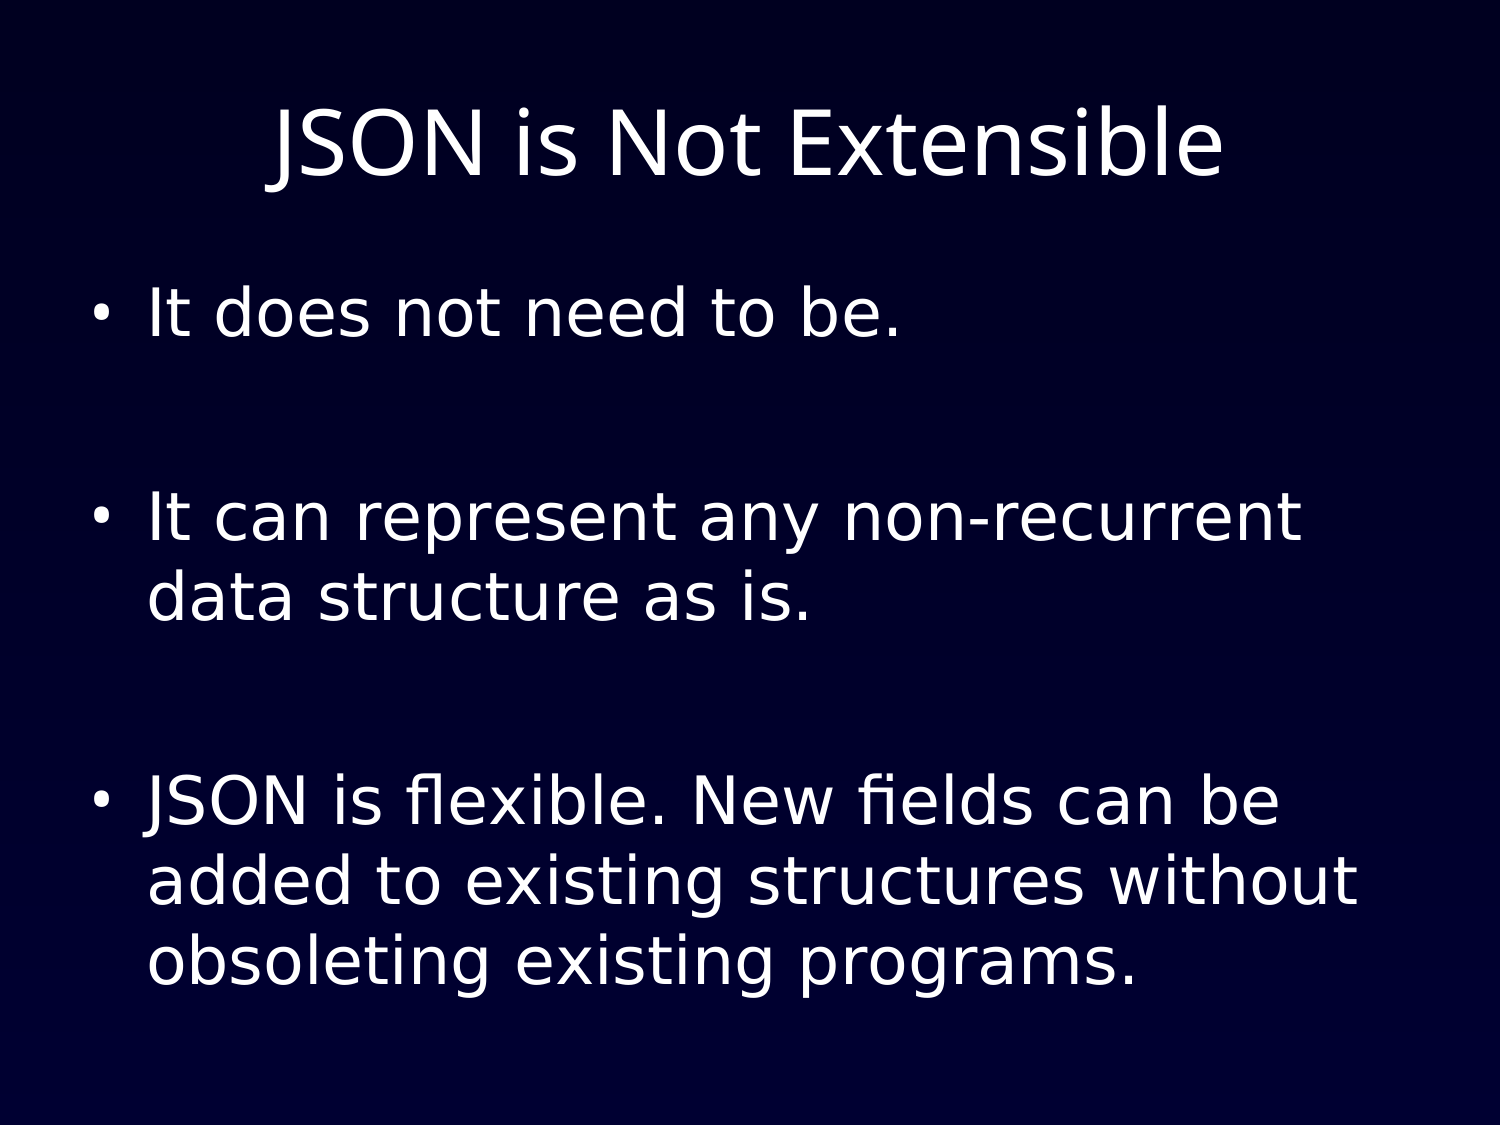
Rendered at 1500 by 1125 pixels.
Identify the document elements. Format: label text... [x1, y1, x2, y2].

title JSON is Not Extensible [75, 45, 1426, 233]
list It does not need to be. It can represent any non-recurrent data structure as is. JSON is flexible. New fields can be added to existing structures without obsoleting existing programs. [75, 262, 1426, 1101]
